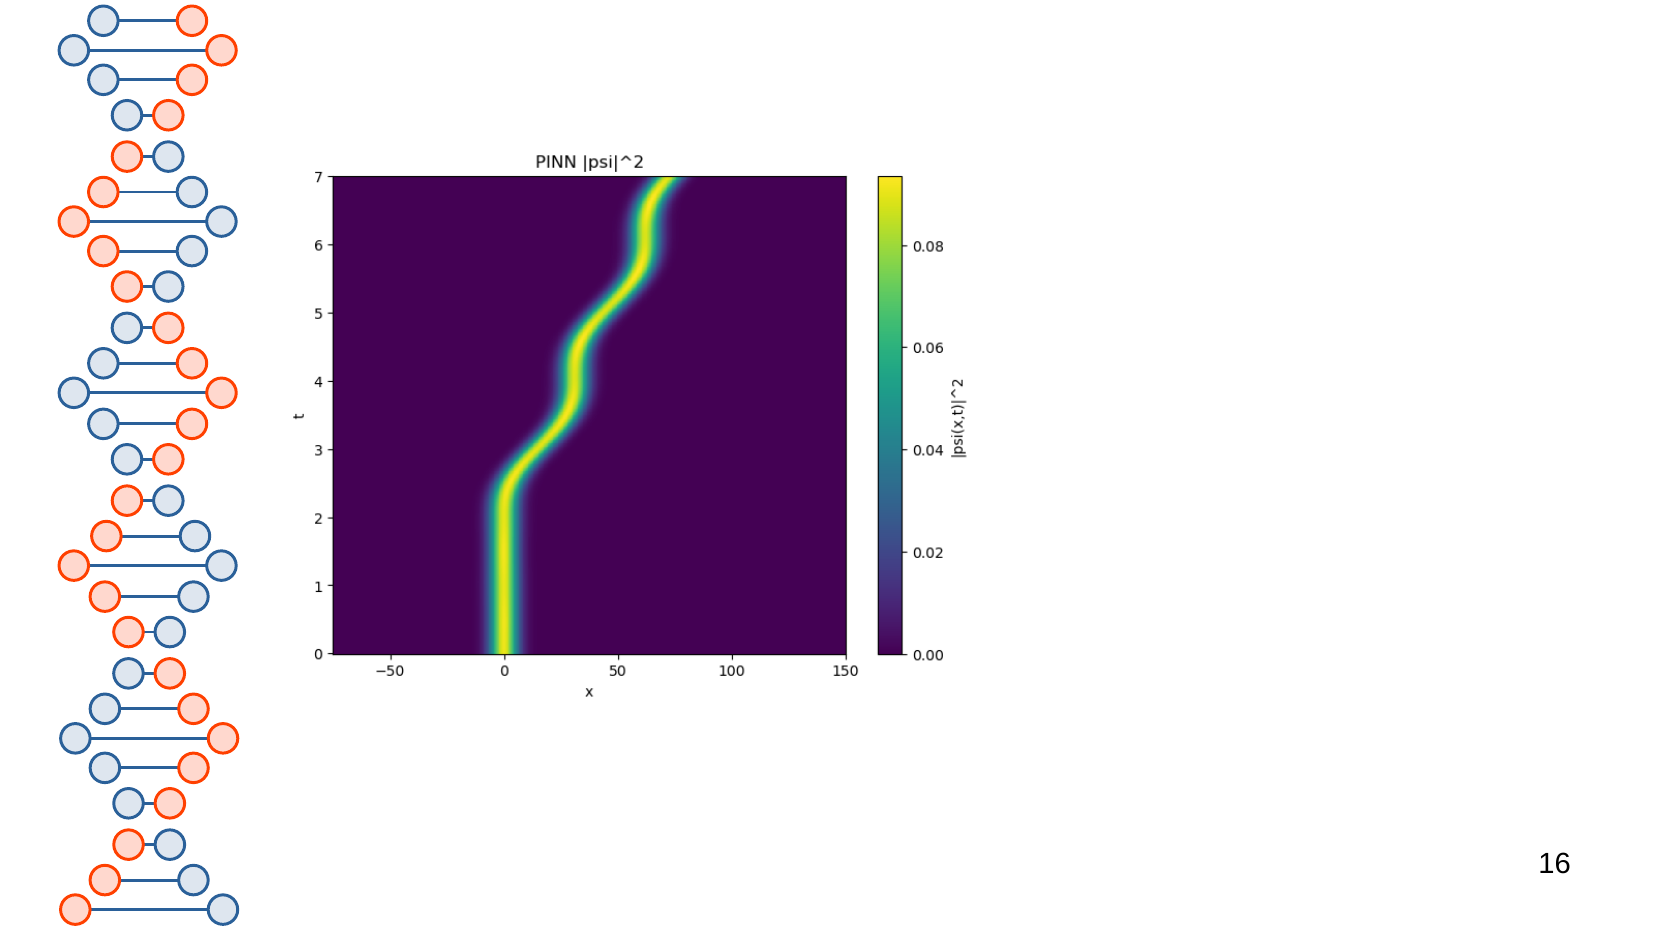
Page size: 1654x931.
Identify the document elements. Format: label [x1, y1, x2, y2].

picture [283, 145, 975, 709]
